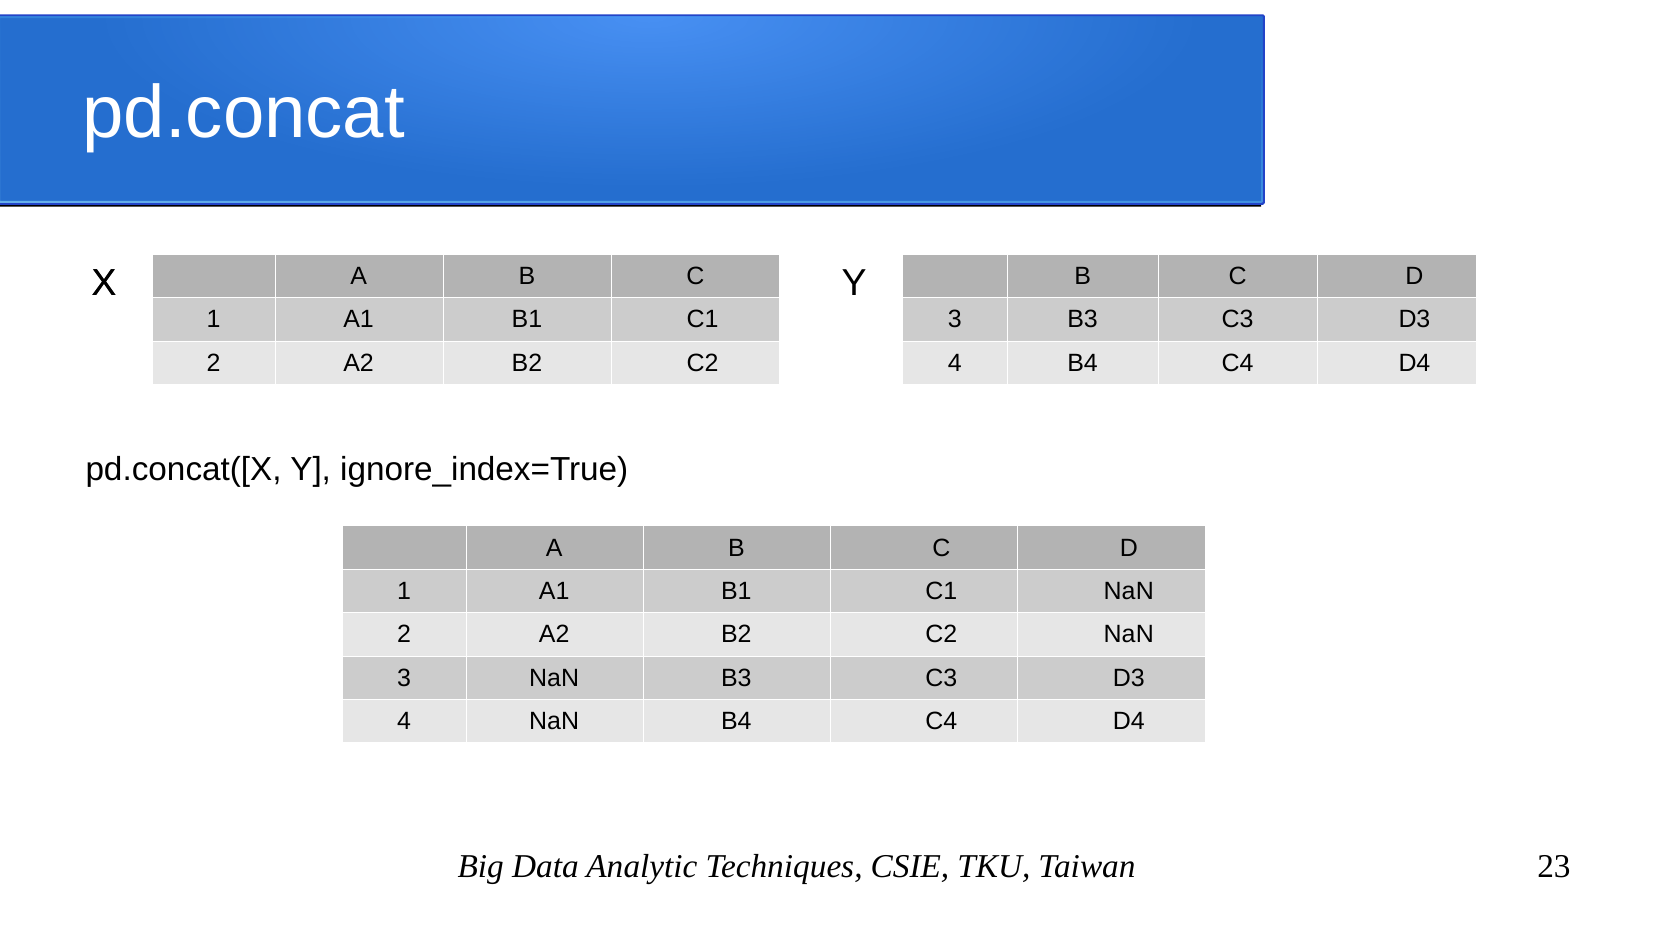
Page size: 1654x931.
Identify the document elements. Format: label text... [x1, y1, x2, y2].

table_cell C2 [831, 613, 1017, 656]
table_cell 2 [343, 613, 466, 656]
title pd.concat [82, 35, 1235, 189]
table_cell B2 [644, 613, 830, 656]
table_cell 3 [343, 657, 466, 699]
table_header B [1008, 255, 1158, 297]
table_cell 3 [903, 298, 1007, 341]
text_box X [76, 253, 159, 311]
table_cell C4 [831, 700, 1017, 742]
table_header D [1318, 255, 1476, 297]
table_cell A1 [467, 570, 643, 612]
table_cell C4 [1159, 342, 1317, 384]
table_cell C3 [831, 657, 1017, 699]
table_header [909, 255, 1007, 297]
table_cell 2 [153, 342, 275, 384]
table_cell A2 [276, 342, 443, 384]
table_cell B3 [644, 657, 830, 699]
table_cell D4 [1018, 700, 1205, 742]
table_cell B1 [444, 298, 611, 341]
table_header C [612, 255, 779, 297]
table_cell 1 [343, 570, 466, 612]
table_cell B3 [1008, 298, 1158, 341]
table_cell D3 [1318, 298, 1476, 341]
table_header B [644, 526, 830, 569]
table_cell B1 [644, 570, 830, 612]
text_box pd.concat([X, Y], ignore_index=True) [70, 442, 693, 508]
table_header B [444, 255, 611, 297]
table_cell C2 [612, 342, 779, 384]
table_cell A2 [467, 613, 643, 656]
table_cell 4 [903, 342, 1007, 384]
table_cell NaN [467, 657, 643, 699]
table_cell B4 [1008, 342, 1158, 384]
table_cell A1 [276, 298, 443, 341]
table_header [159, 255, 275, 297]
table_cell NaN [467, 700, 643, 742]
table_cell 4 [343, 700, 466, 742]
table_cell D4 [1318, 342, 1476, 384]
text_box Y [826, 253, 909, 311]
table_cell B2 [444, 342, 611, 384]
table_header D [1018, 526, 1205, 569]
table_cell NaN [1018, 613, 1205, 656]
table_cell 1 [153, 298, 275, 341]
table_header C [831, 526, 1017, 569]
table_header C [1159, 255, 1317, 297]
table_header [343, 526, 466, 569]
table_cell D3 [1018, 657, 1205, 699]
table_cell C1 [831, 570, 1017, 612]
table_cell B4 [644, 700, 830, 742]
table_cell C1 [612, 298, 779, 341]
table_header A [467, 526, 643, 569]
table_header A [276, 255, 443, 297]
table_cell NaN [1018, 570, 1205, 612]
table_cell C3 [1159, 298, 1317, 341]
